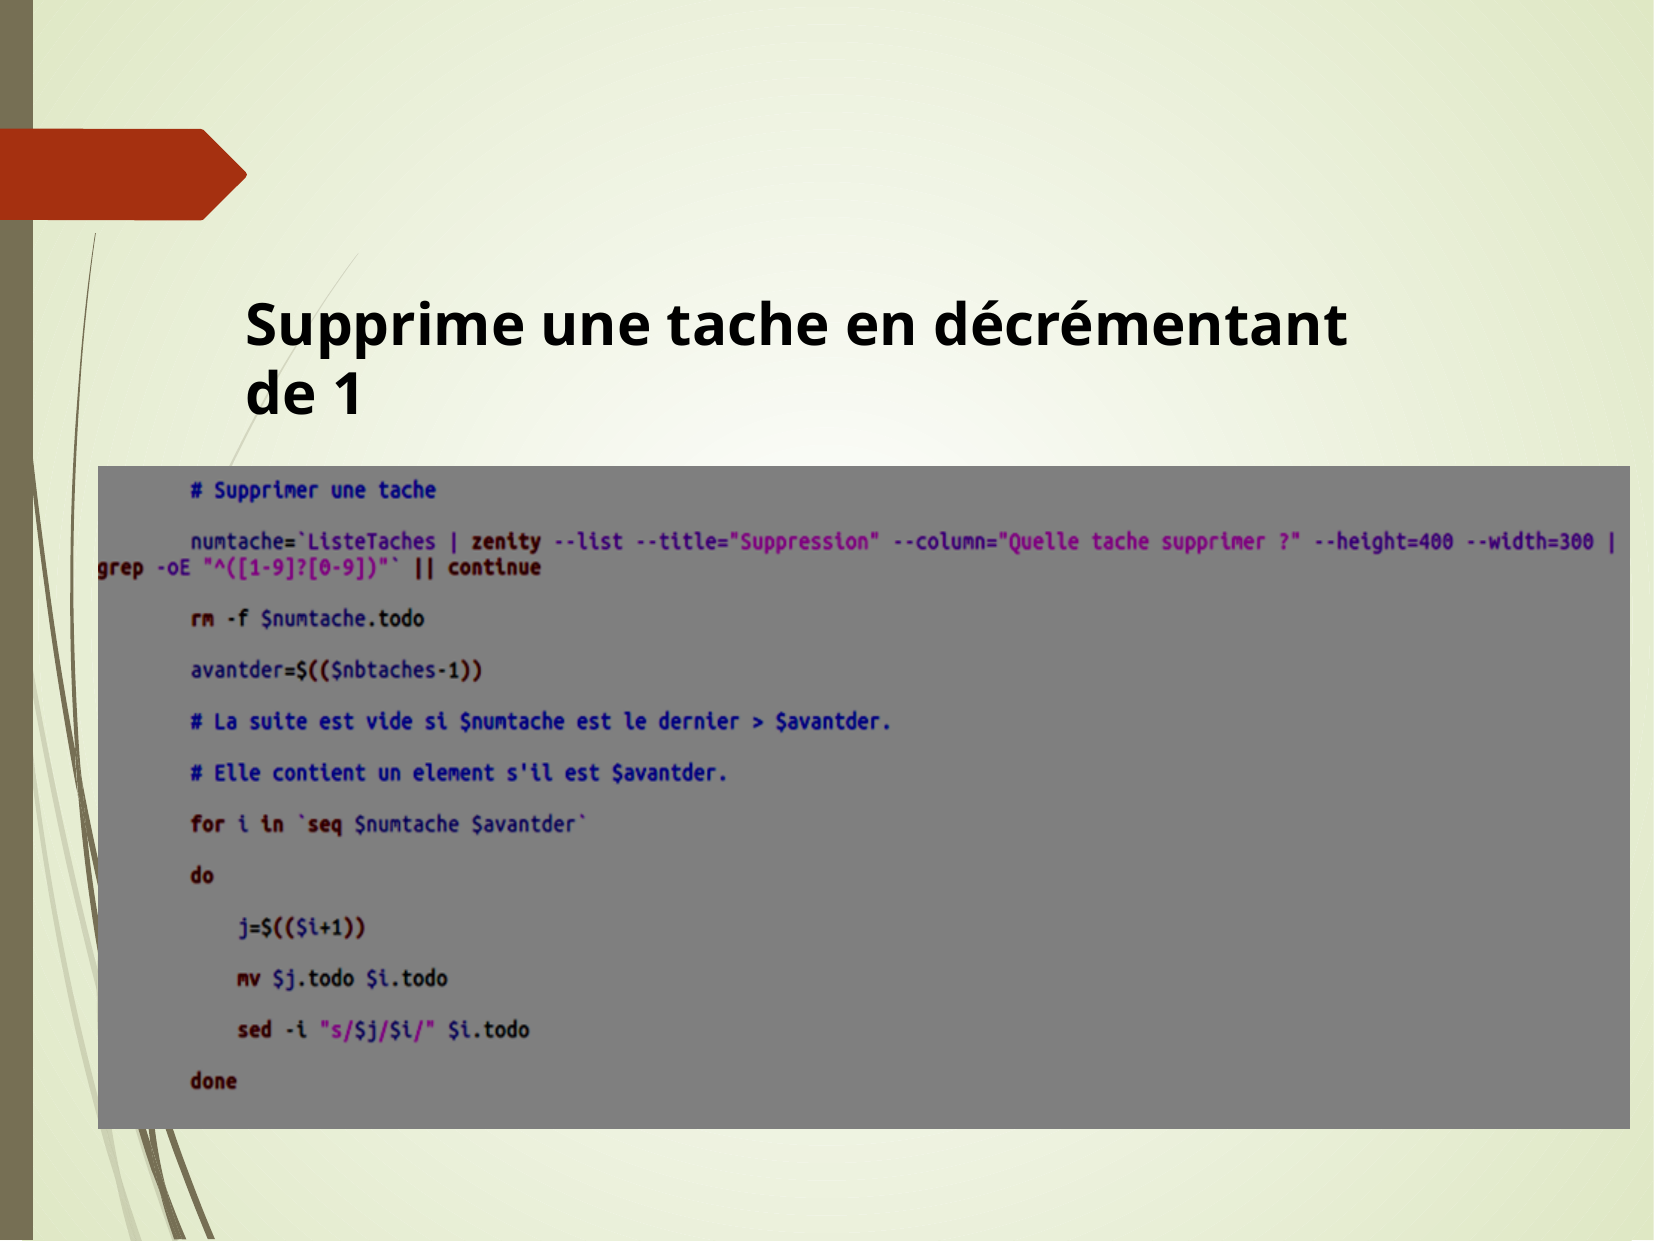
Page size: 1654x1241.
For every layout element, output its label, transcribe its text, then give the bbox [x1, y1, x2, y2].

text_box Supprime une tache en décrémentant de 1 [230, 279, 1431, 436]
picture [98, 466, 1630, 1130]
